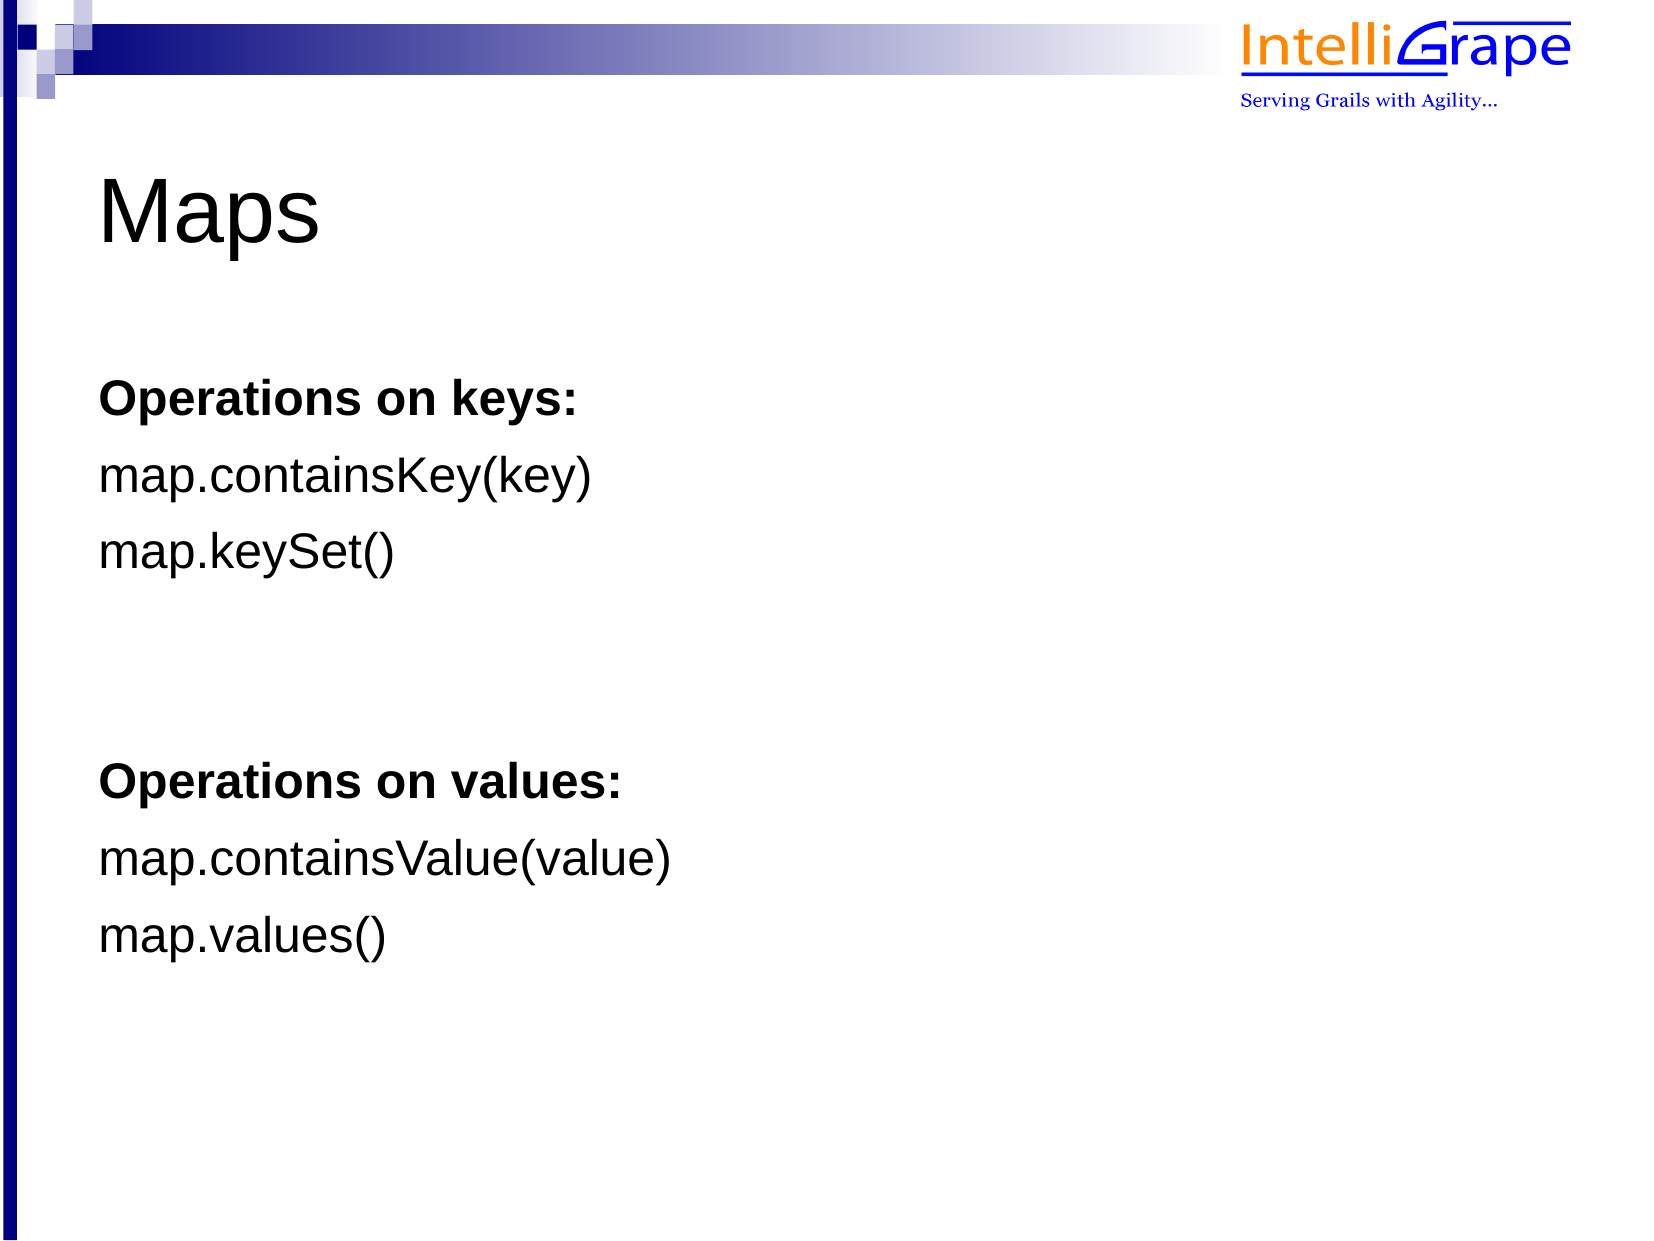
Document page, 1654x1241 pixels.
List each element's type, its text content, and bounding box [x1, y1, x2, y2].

list Operations on keys: map.containsKey(key) map.keySet() Operations on values: map.containsValue(value) map.values() [82, 358, 1569, 1176]
picture [1240, 14, 1571, 111]
title Maps [82, 82, 1569, 330]
